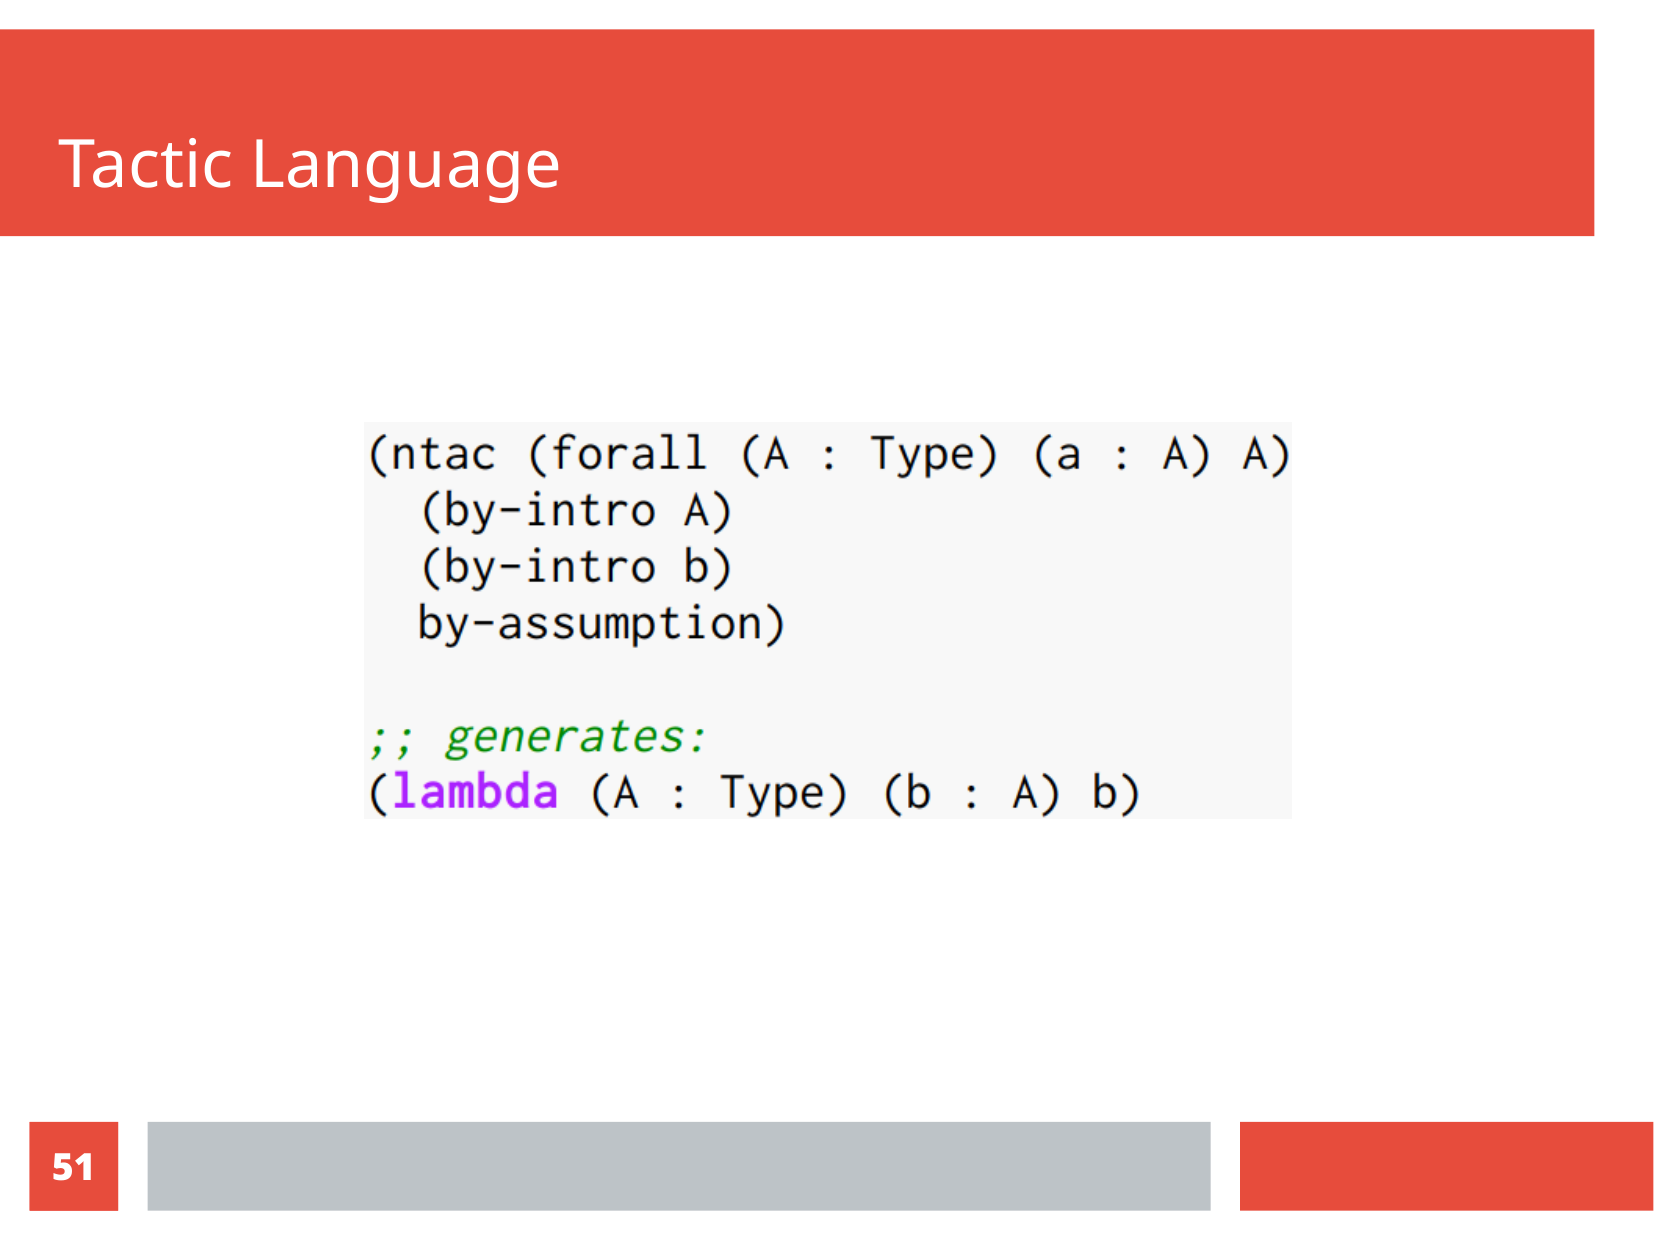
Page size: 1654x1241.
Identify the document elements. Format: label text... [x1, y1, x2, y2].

title Tactic Language [59, 59, 1595, 207]
picture [364, 422, 1292, 819]
